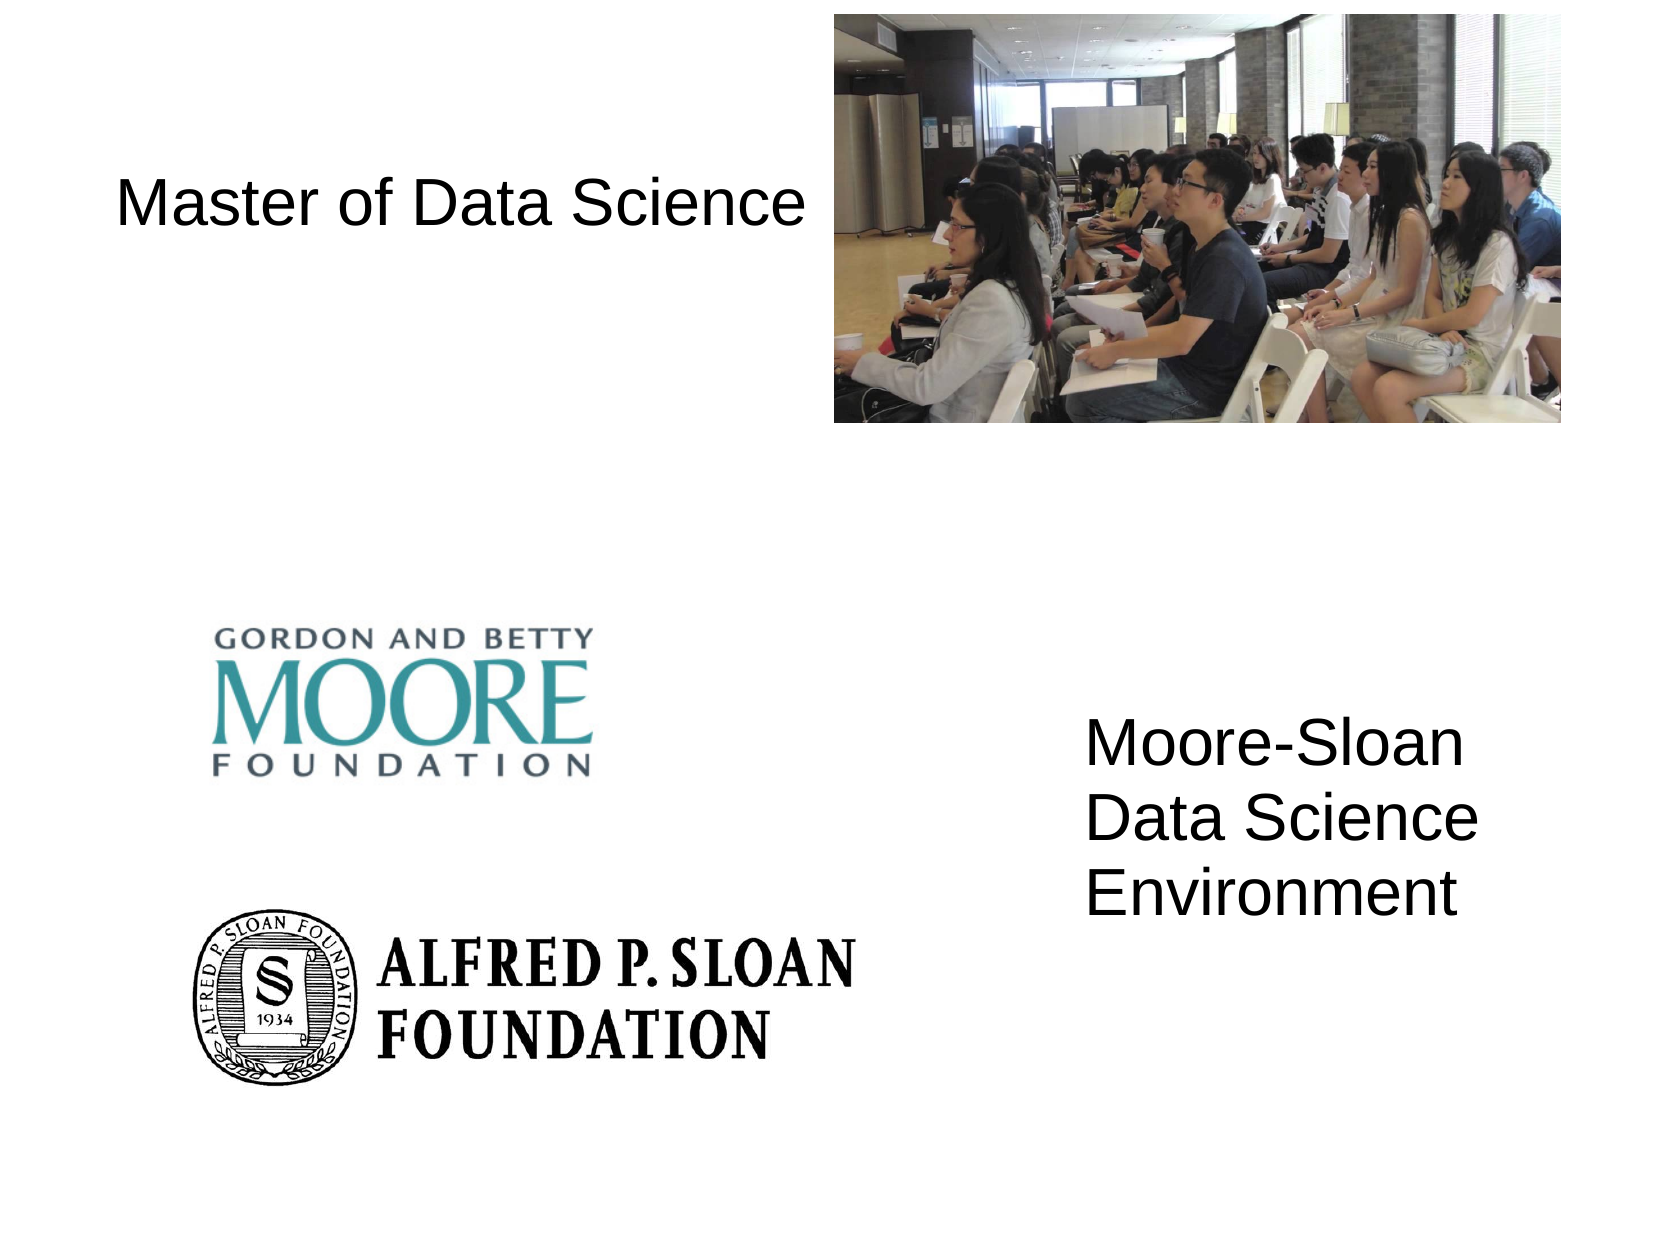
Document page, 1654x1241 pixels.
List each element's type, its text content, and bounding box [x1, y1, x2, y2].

picture [834, 14, 1561, 423]
list Master of Data Science [45, 165, 834, 286]
list Moore-Sloan Data Science Environment [1013, 705, 1654, 976]
picture [150, 869, 976, 1131]
picture [148, 569, 661, 839]
